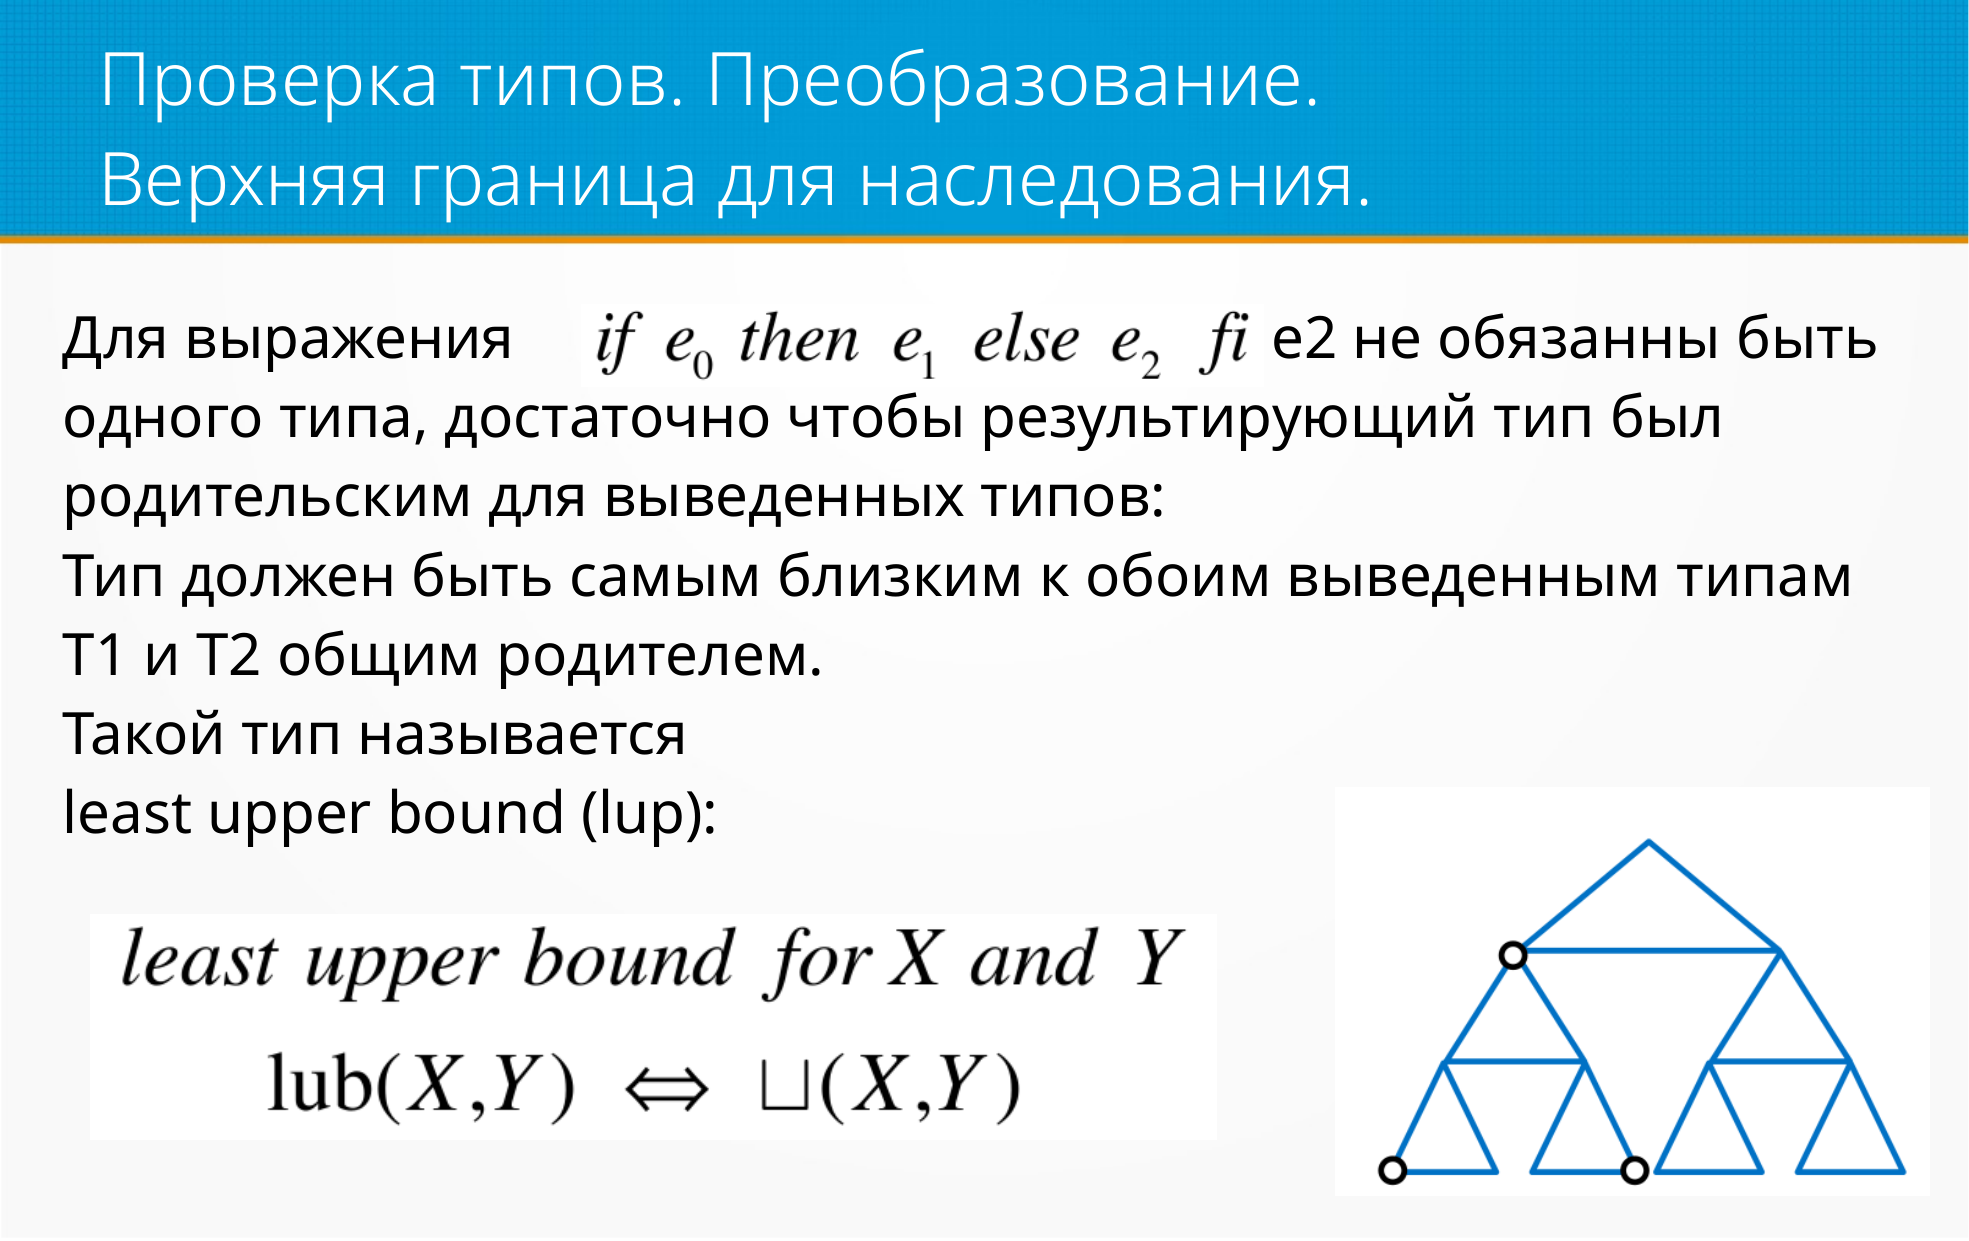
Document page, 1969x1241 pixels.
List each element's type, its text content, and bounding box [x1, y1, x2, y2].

picture [0, 233, 1969, 1241]
title Проверка типов. Преобразование. Верхняя граница для наследования. [98, 19, 1870, 227]
text_box Для выражения e1 и e2 не обязанны быть одного типа, достаточно чтобы результирующий тип был родительским для выведенных типов: Тип должен быть самым близким к обоим выведенным типам T1 и T2 общим родителем. Такой тип называется least upper bound (lup): [56, 277, 1915, 871]
